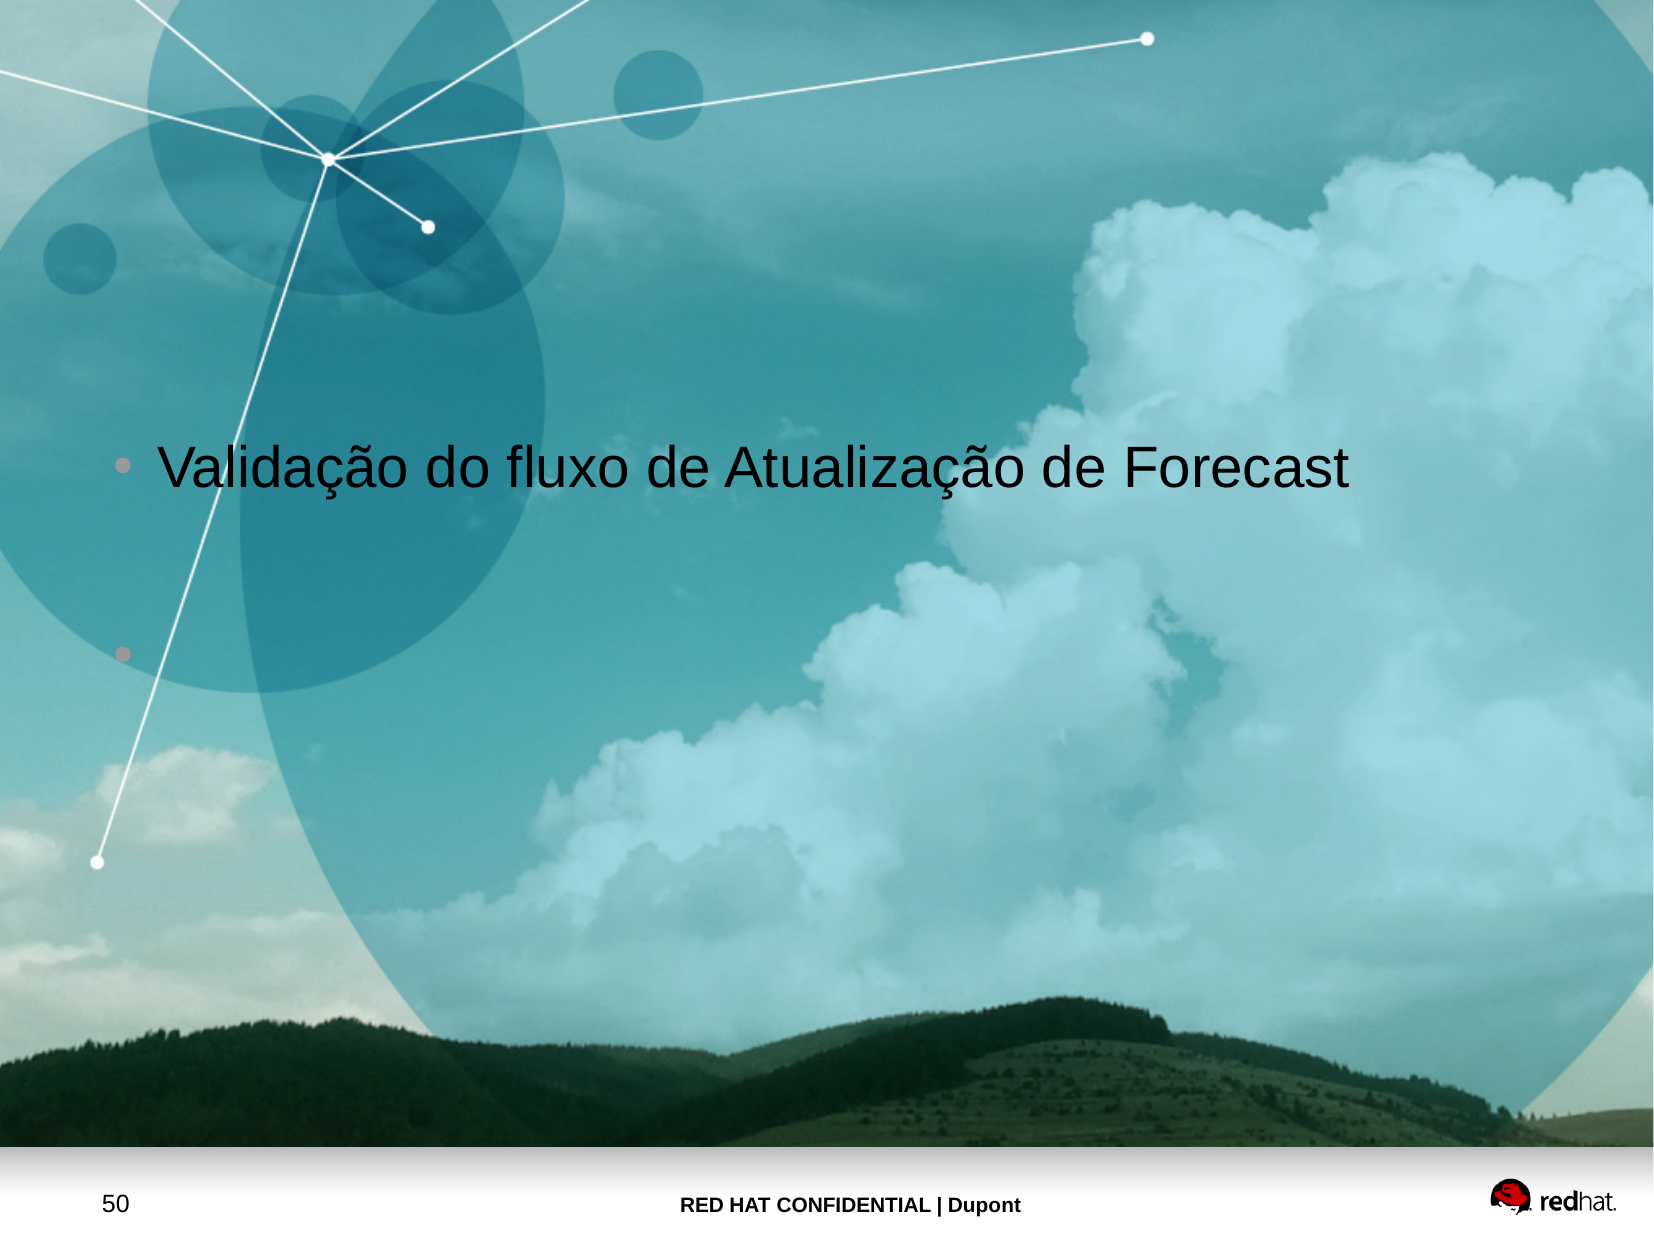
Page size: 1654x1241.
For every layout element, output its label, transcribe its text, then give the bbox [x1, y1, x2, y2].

picture [0, 0, 1654, 1241]
text_box Validação do fluxo de Atualização de Forecast [82, 262, 1571, 862]
